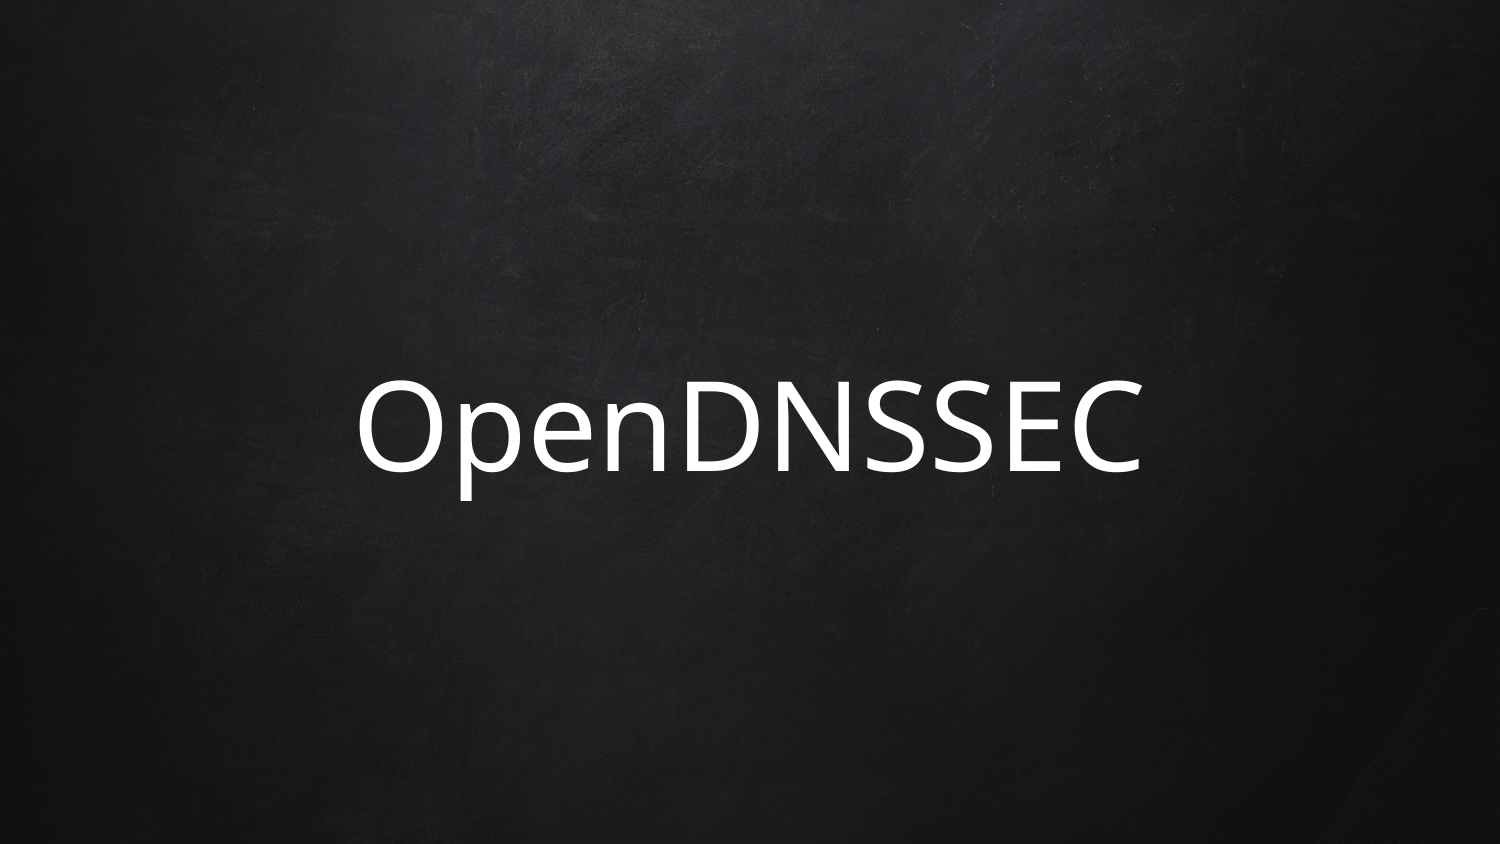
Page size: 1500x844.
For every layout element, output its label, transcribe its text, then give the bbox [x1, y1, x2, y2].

title OpenDNSSEC [112, 326, 1388, 517]
picture [0, 0, 1500, 844]
